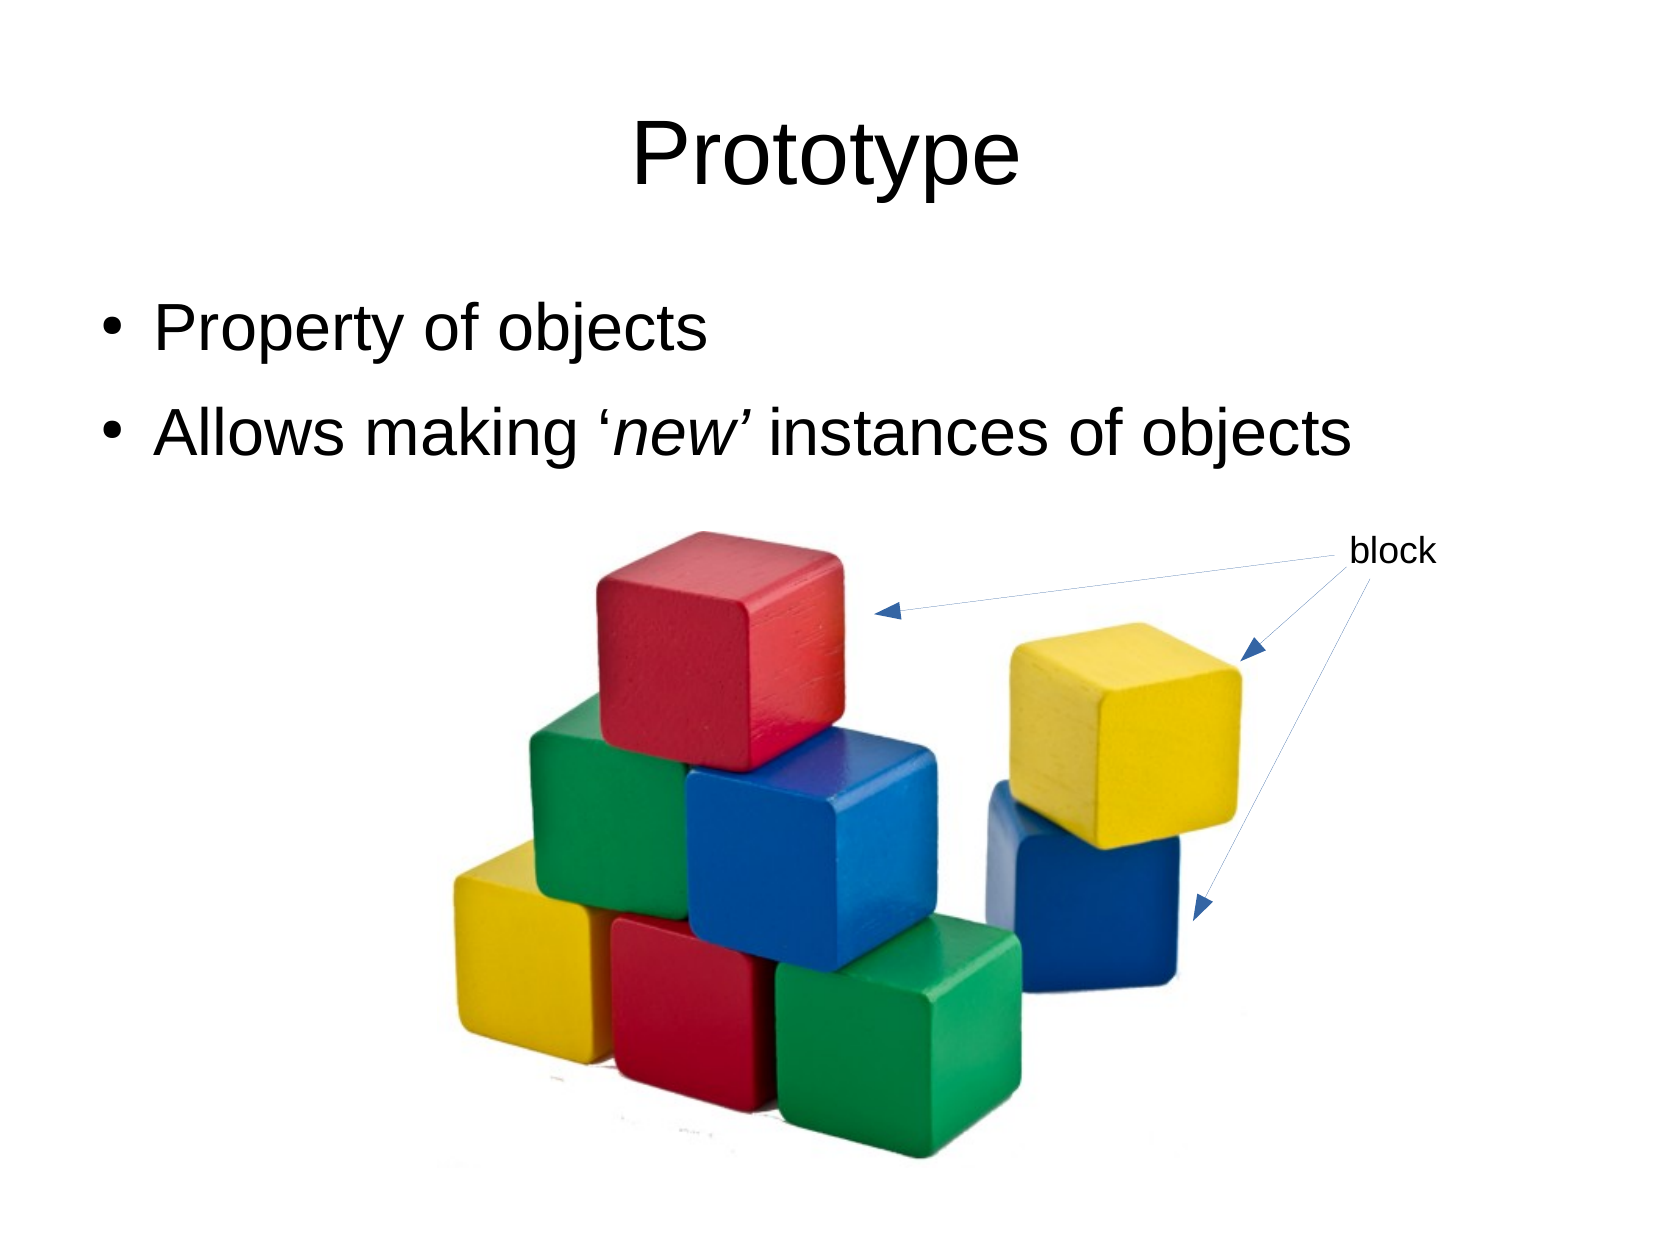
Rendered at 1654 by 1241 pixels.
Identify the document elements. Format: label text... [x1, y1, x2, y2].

title Prototype [82, 49, 1571, 257]
picture [437, 1010, 1258, 1168]
text_box block [1334, 521, 1452, 579]
list Property of objects Allows making ‘new’ instances of objects [82, 290, 1571, 1010]
